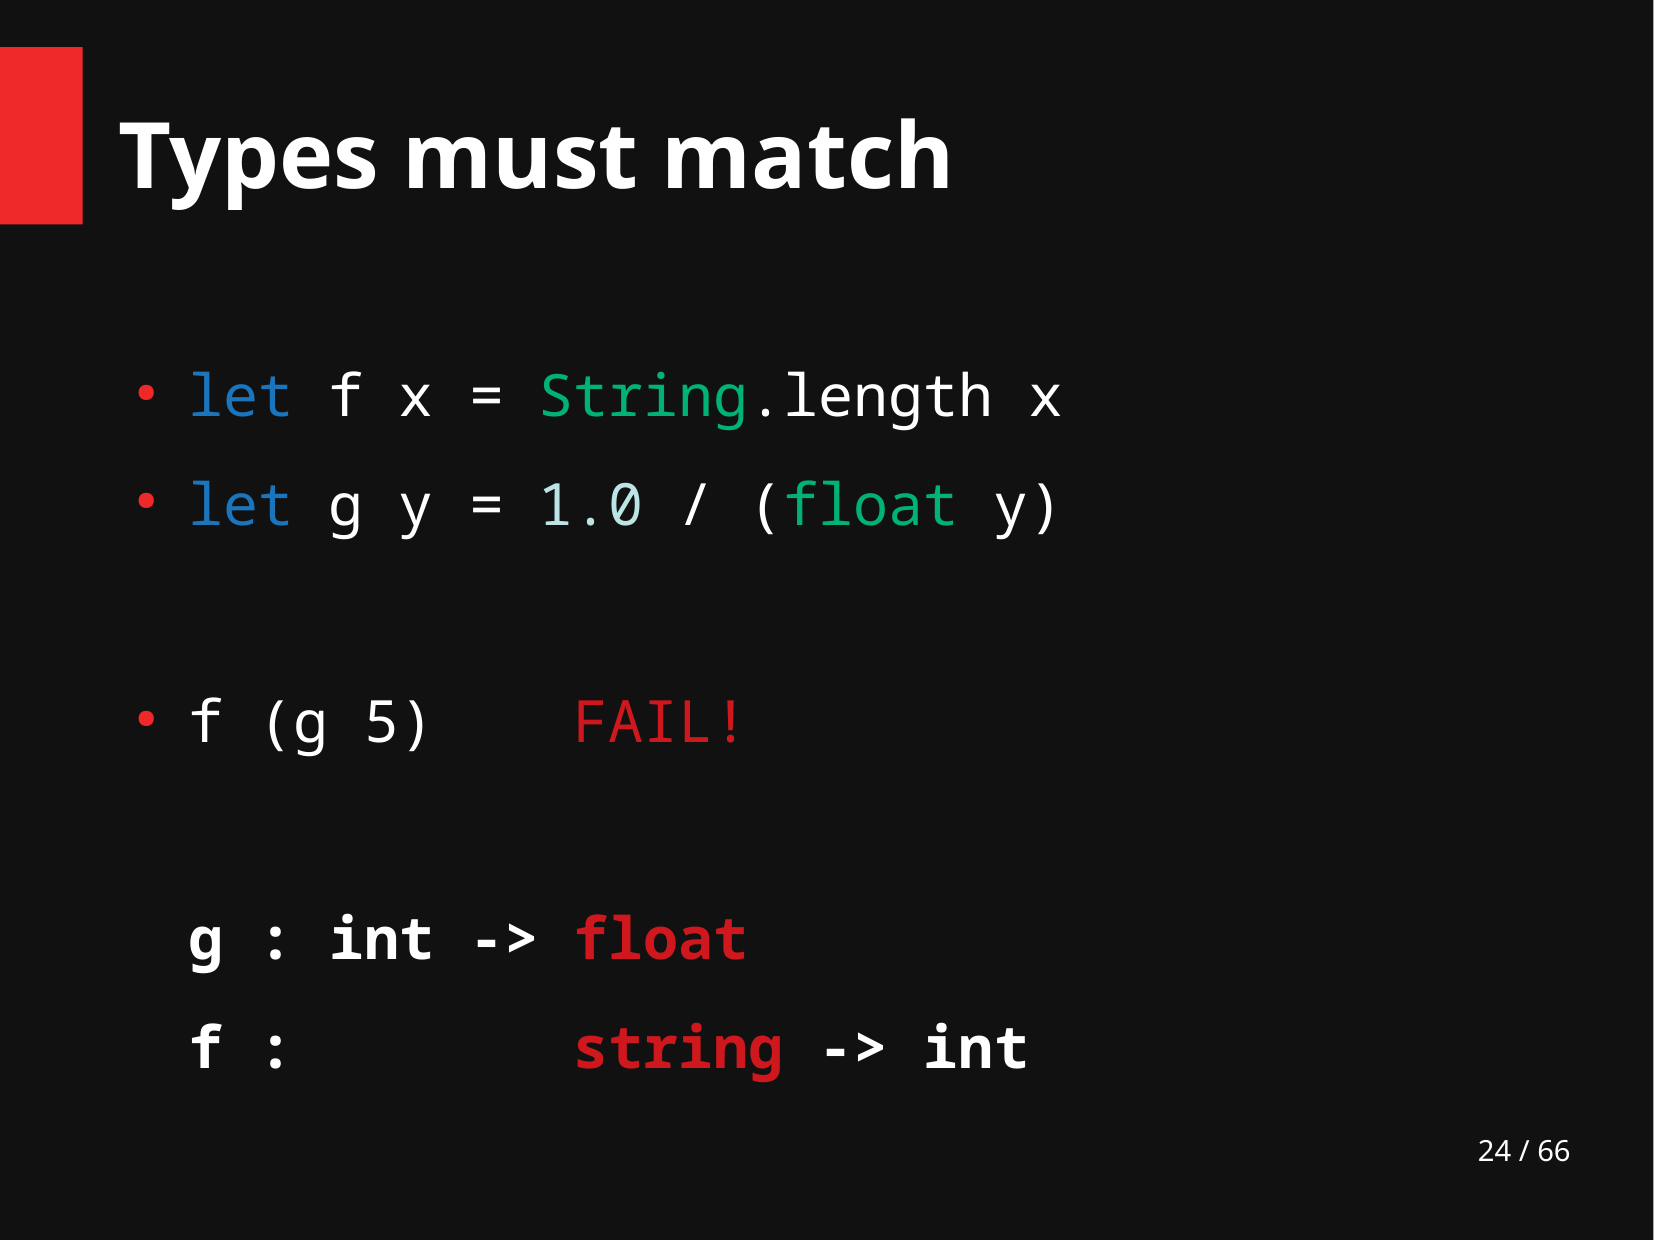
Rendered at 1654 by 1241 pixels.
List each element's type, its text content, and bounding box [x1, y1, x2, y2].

title Types must match [118, 49, 1571, 257]
list let f x = String.length x let g y = 1.0 / (float y) f (g 5) FAIL! g : int -> float f : string -> int Output of g not accepted by f [118, 354, 1536, 1074]
